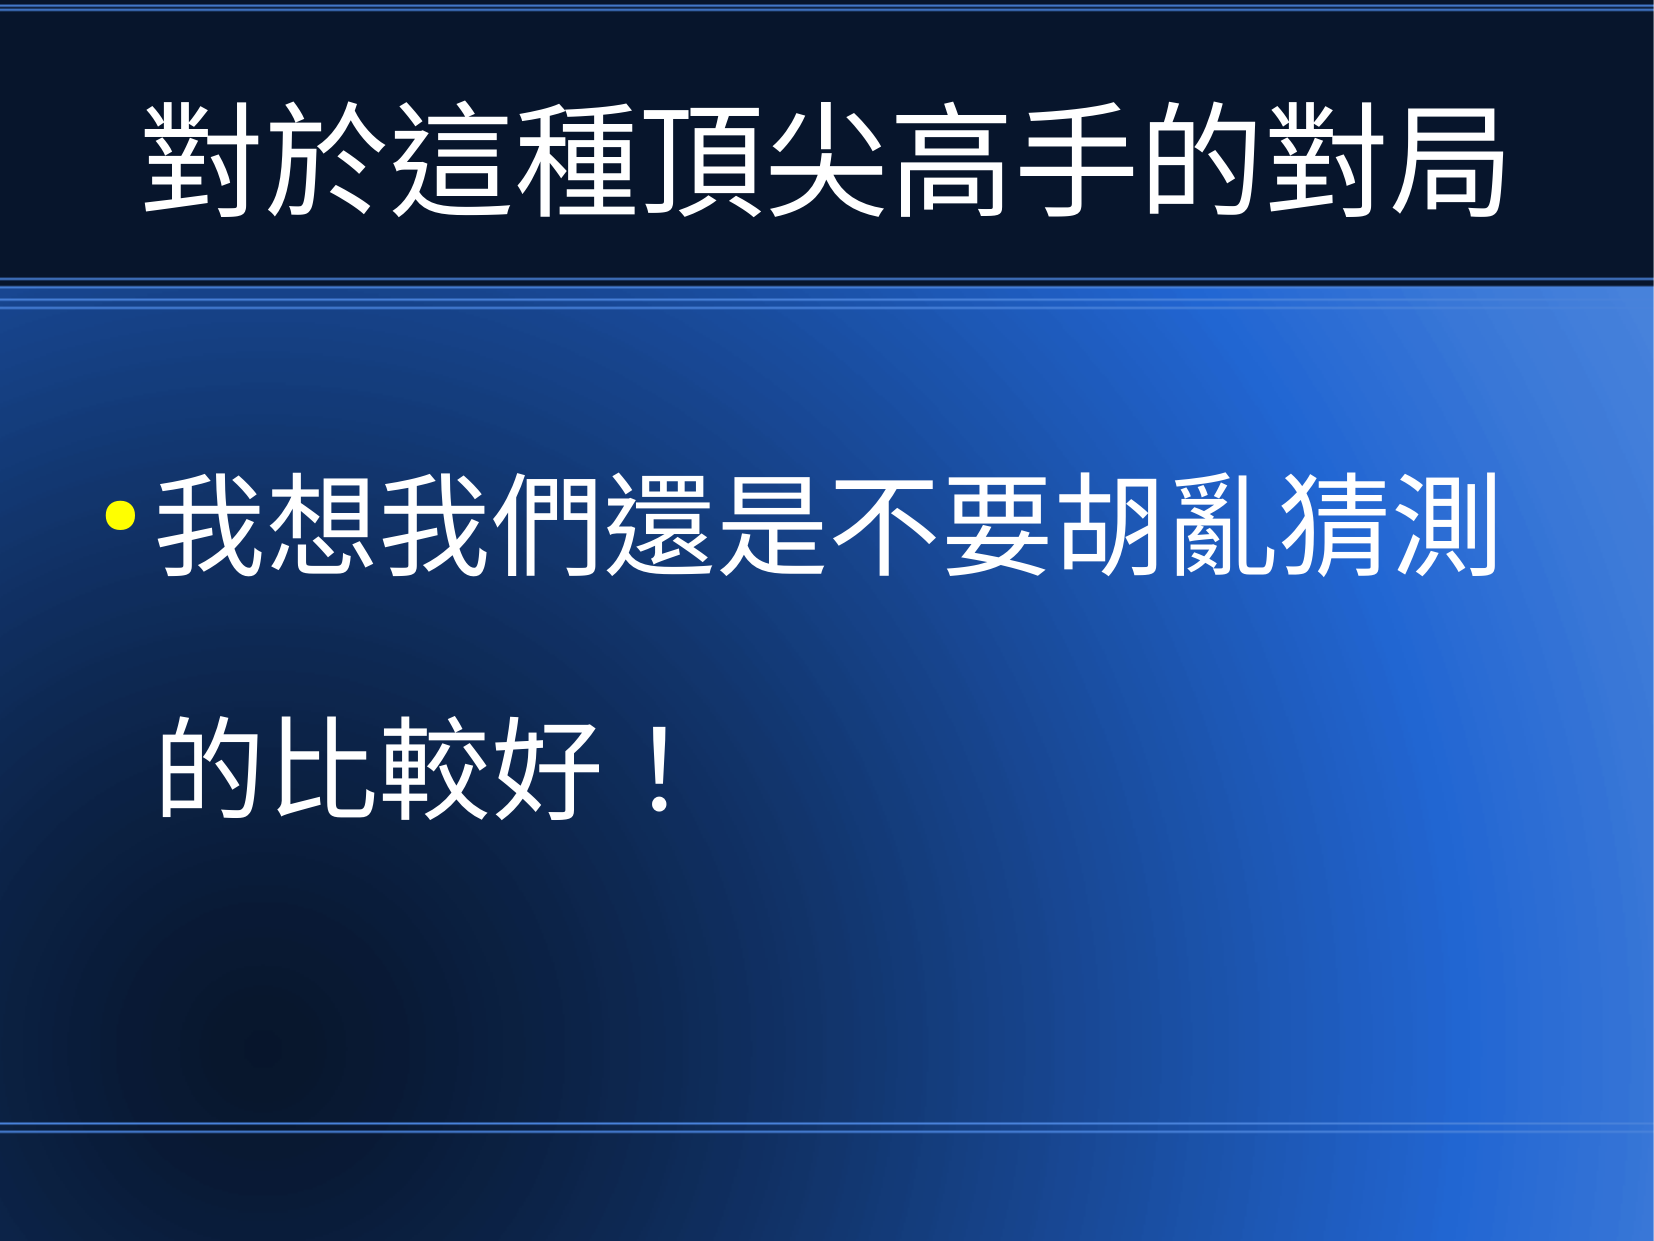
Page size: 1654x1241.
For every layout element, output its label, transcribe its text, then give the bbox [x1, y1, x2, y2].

picture [0, 0, 1654, 1241]
title 對於這種頂尖高手的對局 [82, 49, 1571, 257]
list 我想我們還是不要胡亂猜測的比較好！ [82, 355, 1571, 1241]
